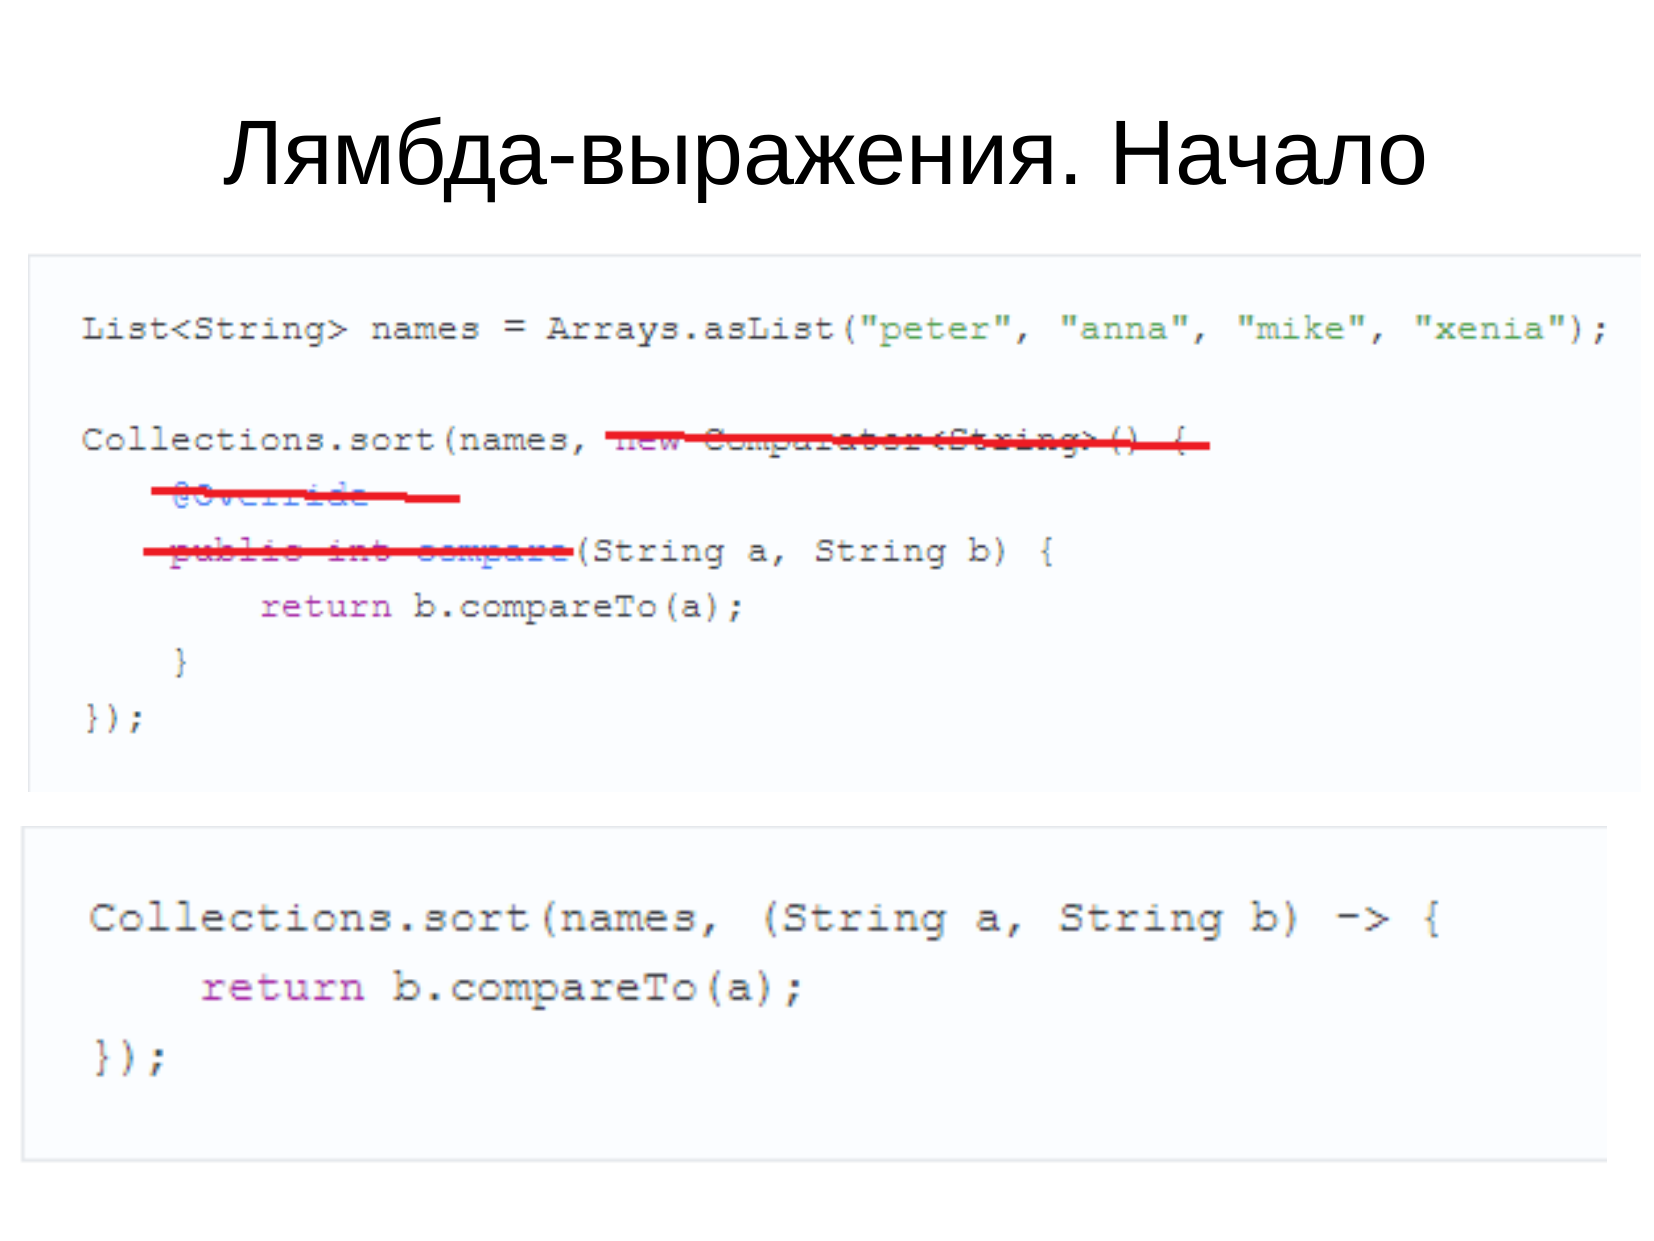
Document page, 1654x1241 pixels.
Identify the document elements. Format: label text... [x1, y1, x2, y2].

picture [28, 247, 1641, 792]
picture [19, 826, 1607, 1216]
title Лямбда-выражения. Начало [82, 49, 1571, 247]
